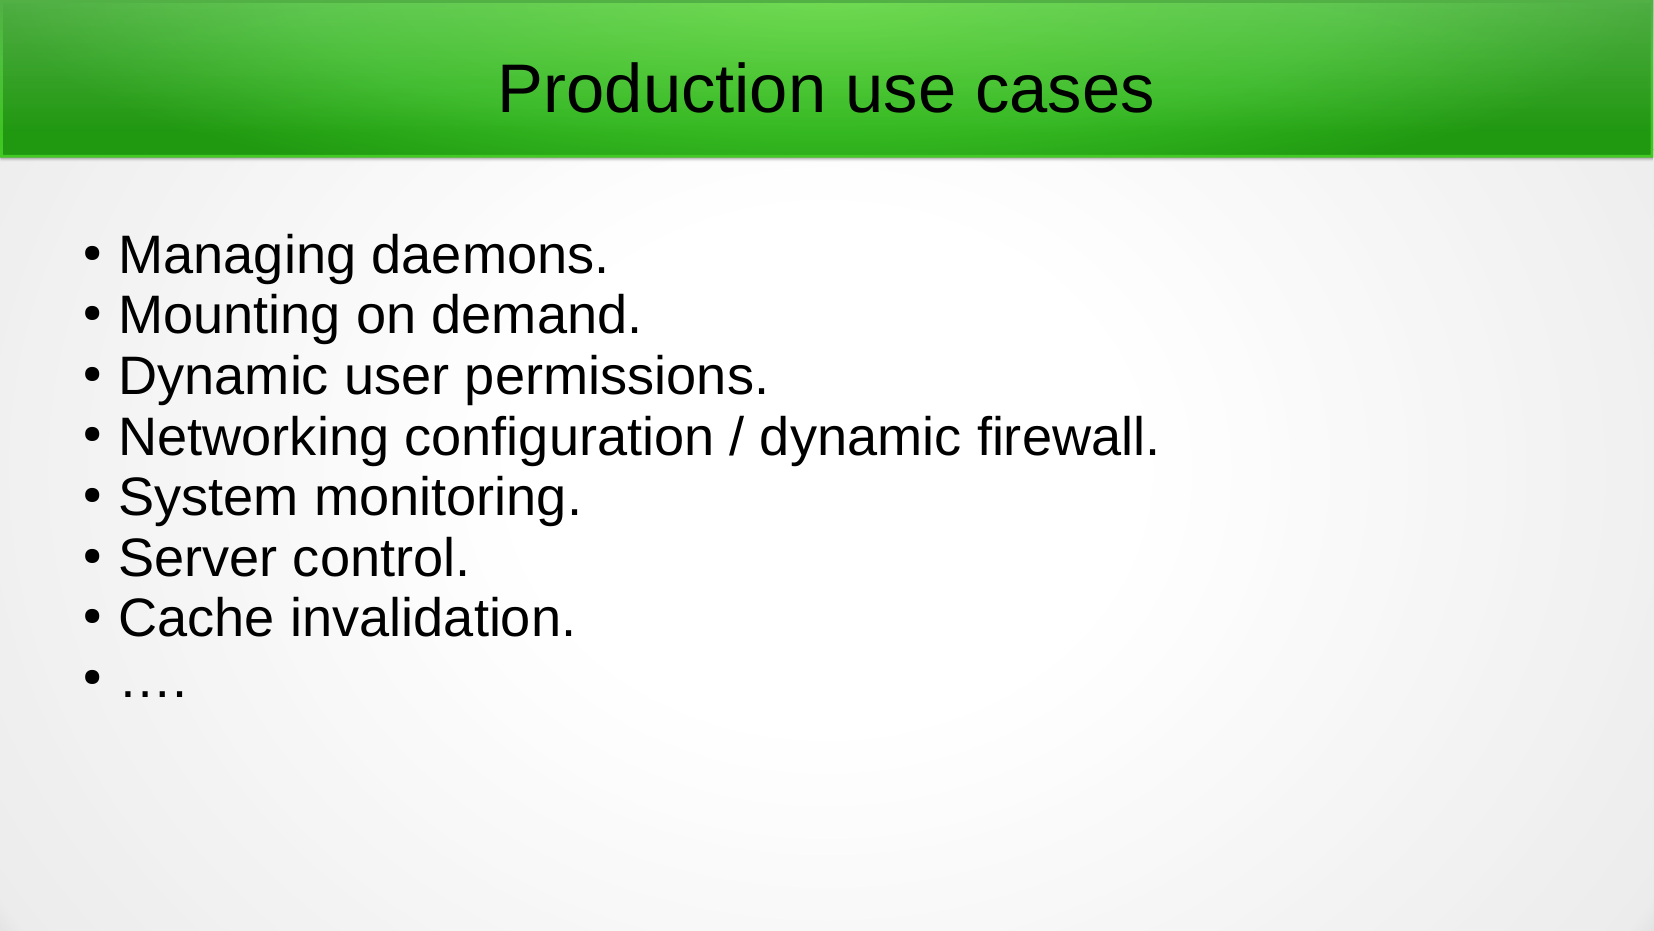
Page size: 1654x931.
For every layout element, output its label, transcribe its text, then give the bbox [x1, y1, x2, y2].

title Production use cases [82, 35, 1571, 142]
subtitle Managing daemons. Mounting on demand. Dynamic user permissions. Networking configuration / dynamic firewall. System monitoring. Server control. Cache invalidation. …. [82, 224, 1571, 764]
